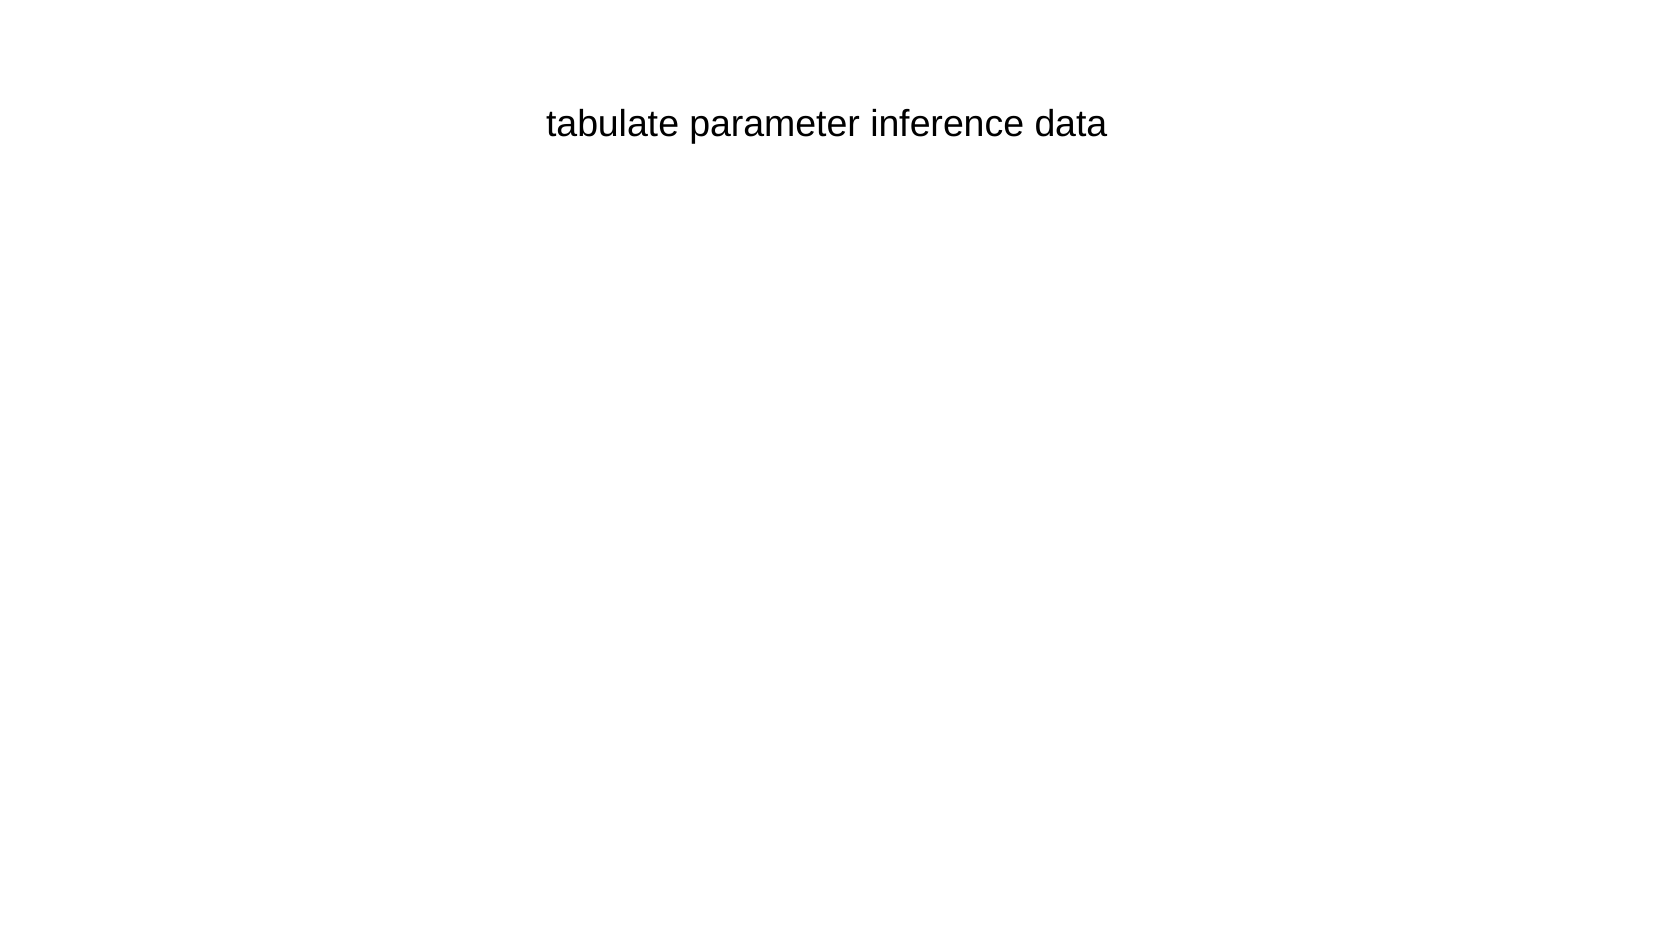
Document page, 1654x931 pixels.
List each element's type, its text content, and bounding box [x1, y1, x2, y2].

title tabulate parameter inference data [82, 45, 1571, 201]
